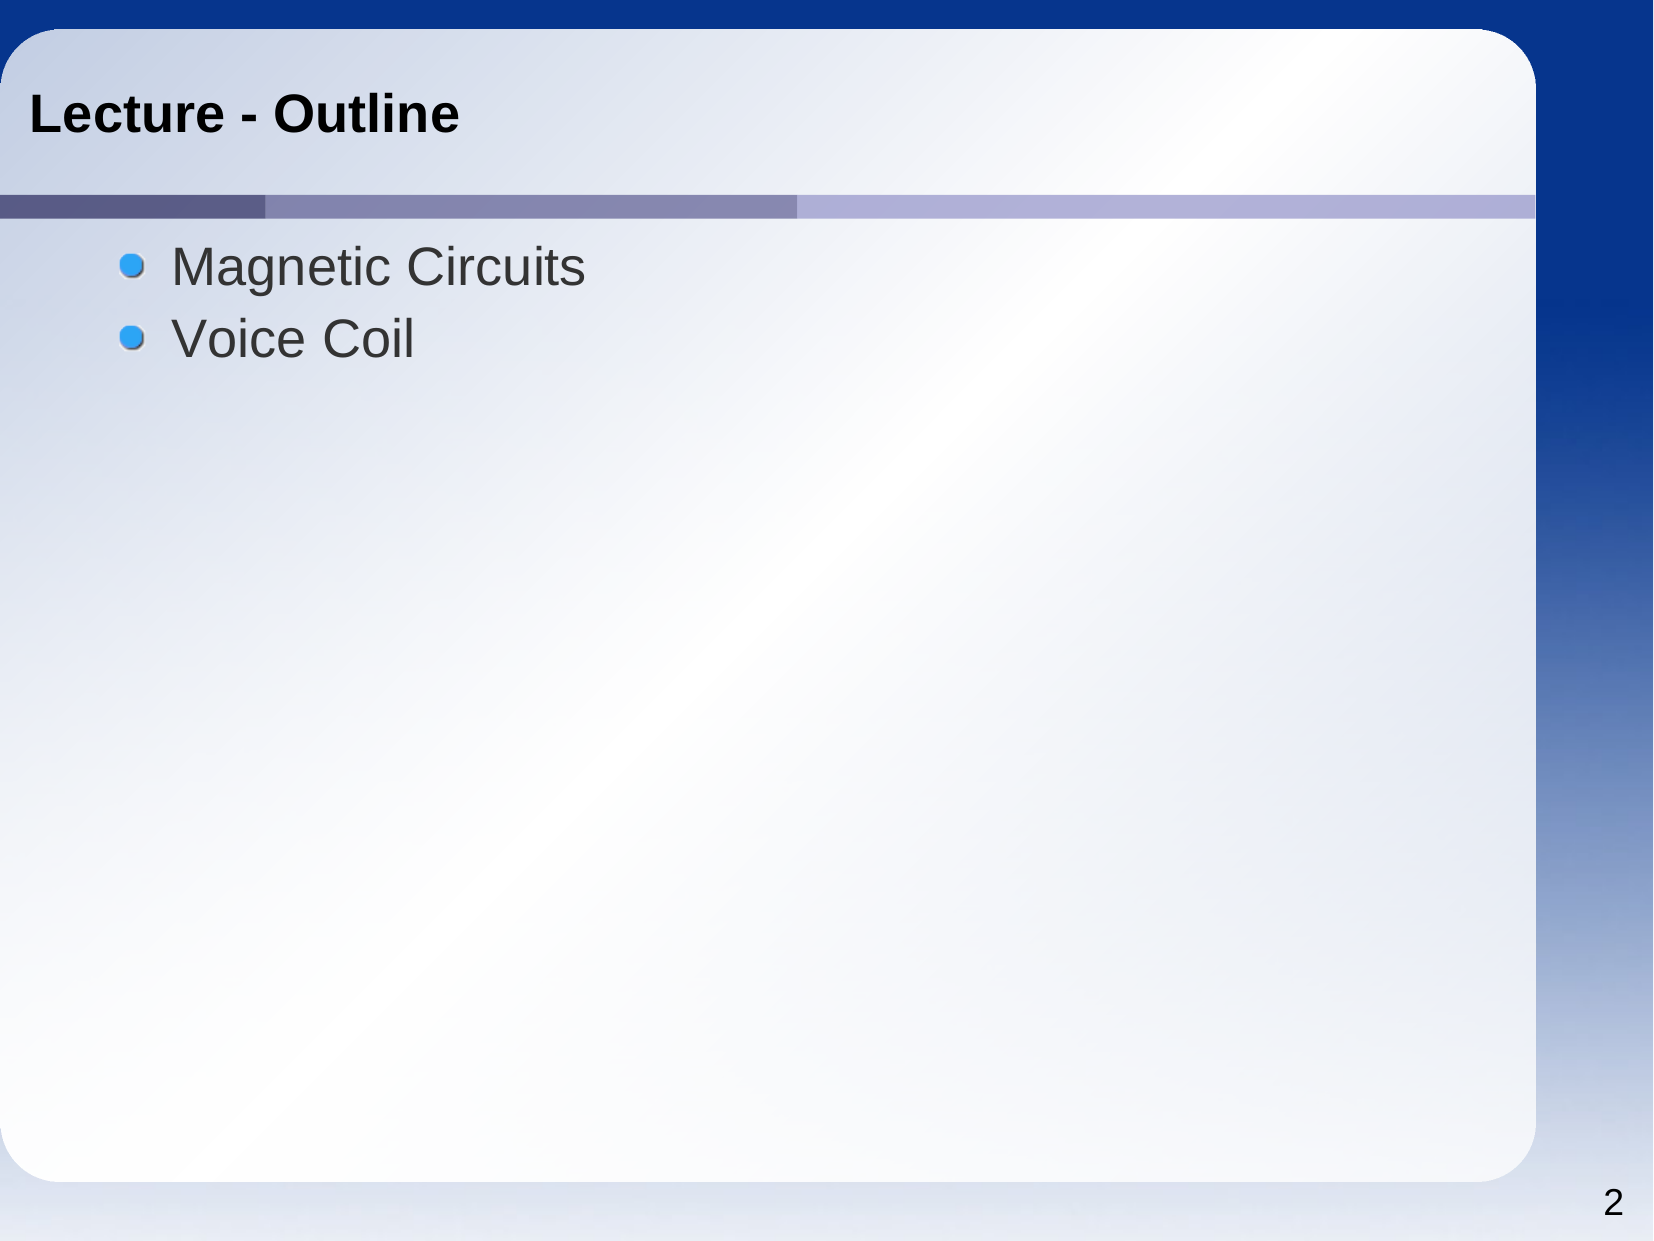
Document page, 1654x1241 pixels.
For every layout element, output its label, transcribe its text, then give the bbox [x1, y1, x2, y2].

list Magnetic Circuits Voice Coil [29, 236, 1506, 1152]
title Lecture - Outline [29, 49, 1506, 178]
picture [0, 0, 1654, 1241]
